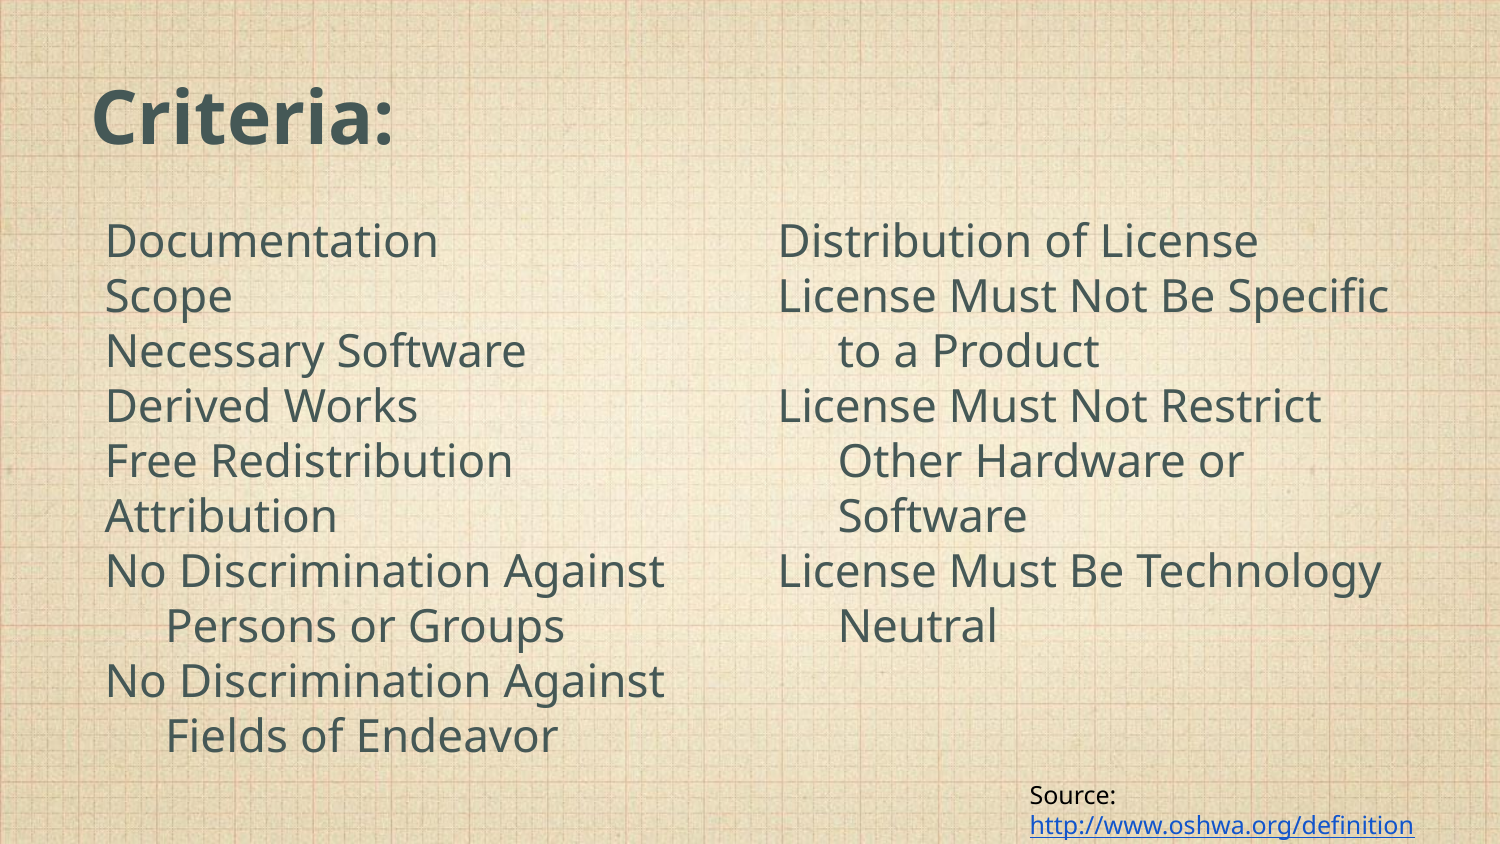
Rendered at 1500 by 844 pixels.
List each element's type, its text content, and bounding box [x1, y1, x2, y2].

list Documentation Scope Necessary Software Derived Works Free Redistribution Attribution No Discrimination Against Persons or Groups No Discrimination Against Fields of Endeavor [75, 196, 743, 808]
title Criteria: [75, 33, 1425, 175]
list Distribution of License License Must Not Be Specific to a Product License Must Not Restrict Other Hardware or Software License Must Be Technology Neutral [747, 196, 1416, 808]
picture [0, 0, 1500, 844]
text_box Source: http://www.oshwa.org/definition [1014, 764, 1500, 839]
